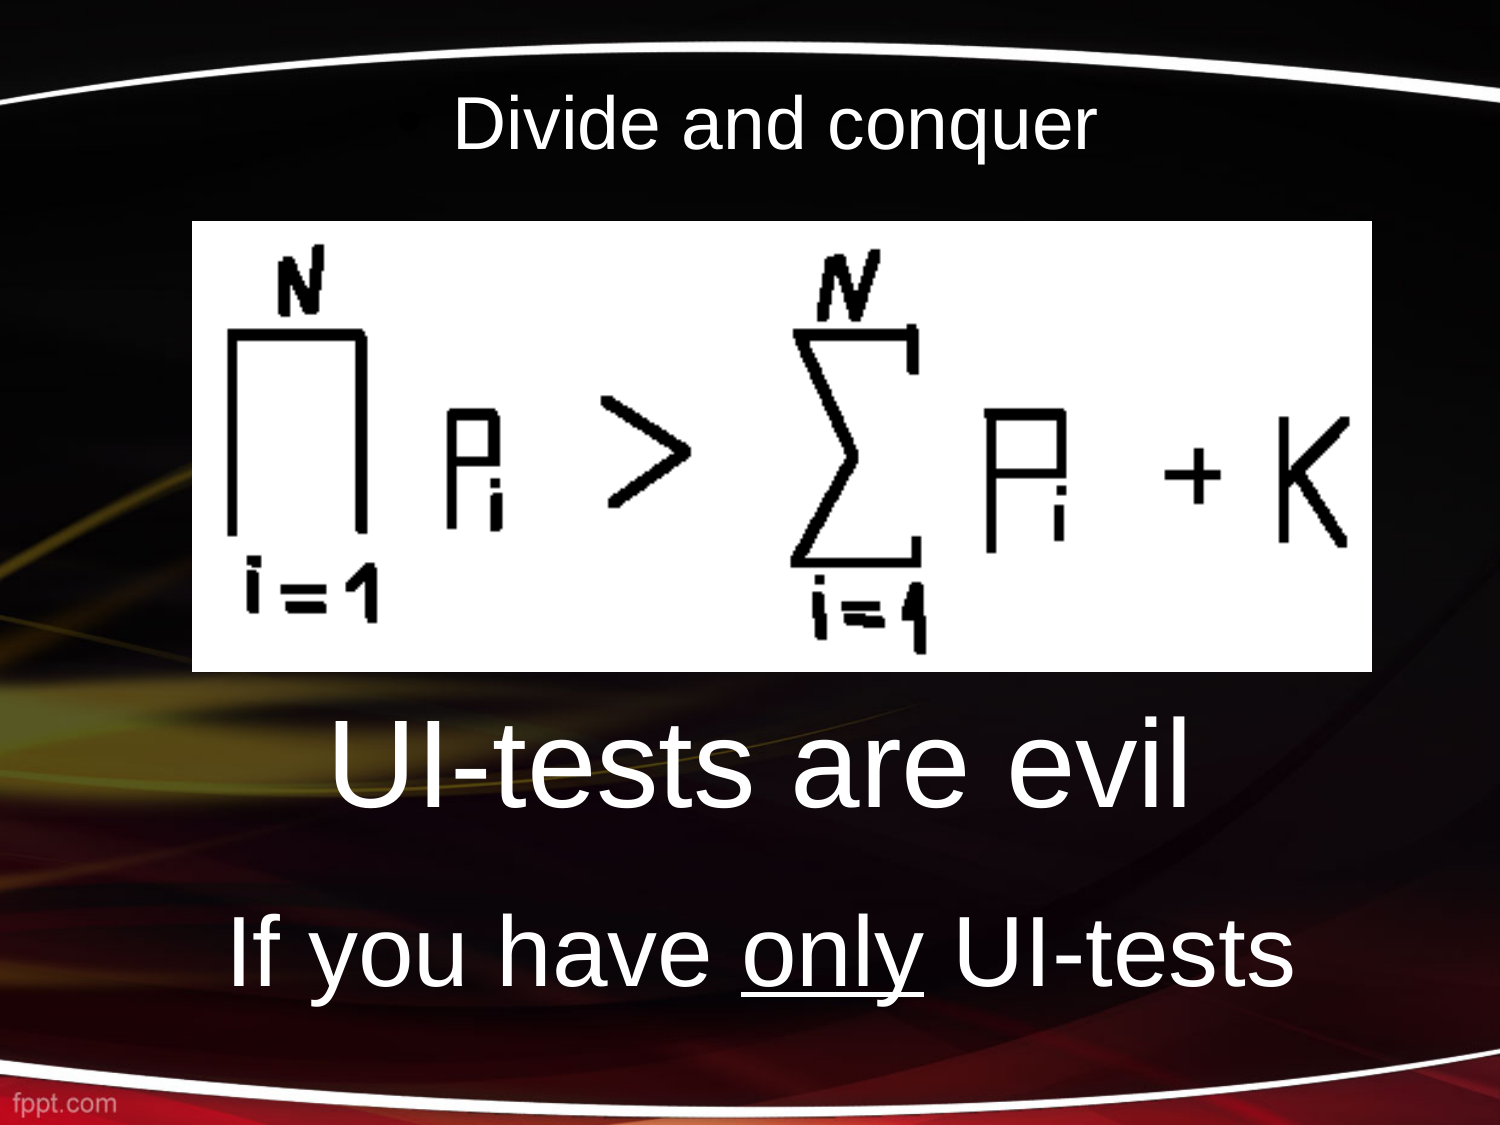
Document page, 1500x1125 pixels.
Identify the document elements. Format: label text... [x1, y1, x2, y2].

list Divide and conquer [90, 45, 1406, 196]
list UI-tests are evil [311, 645, 1210, 833]
list If you have only UI-tests [113, 833, 1408, 1059]
picture [0, 0, 1500, 1125]
